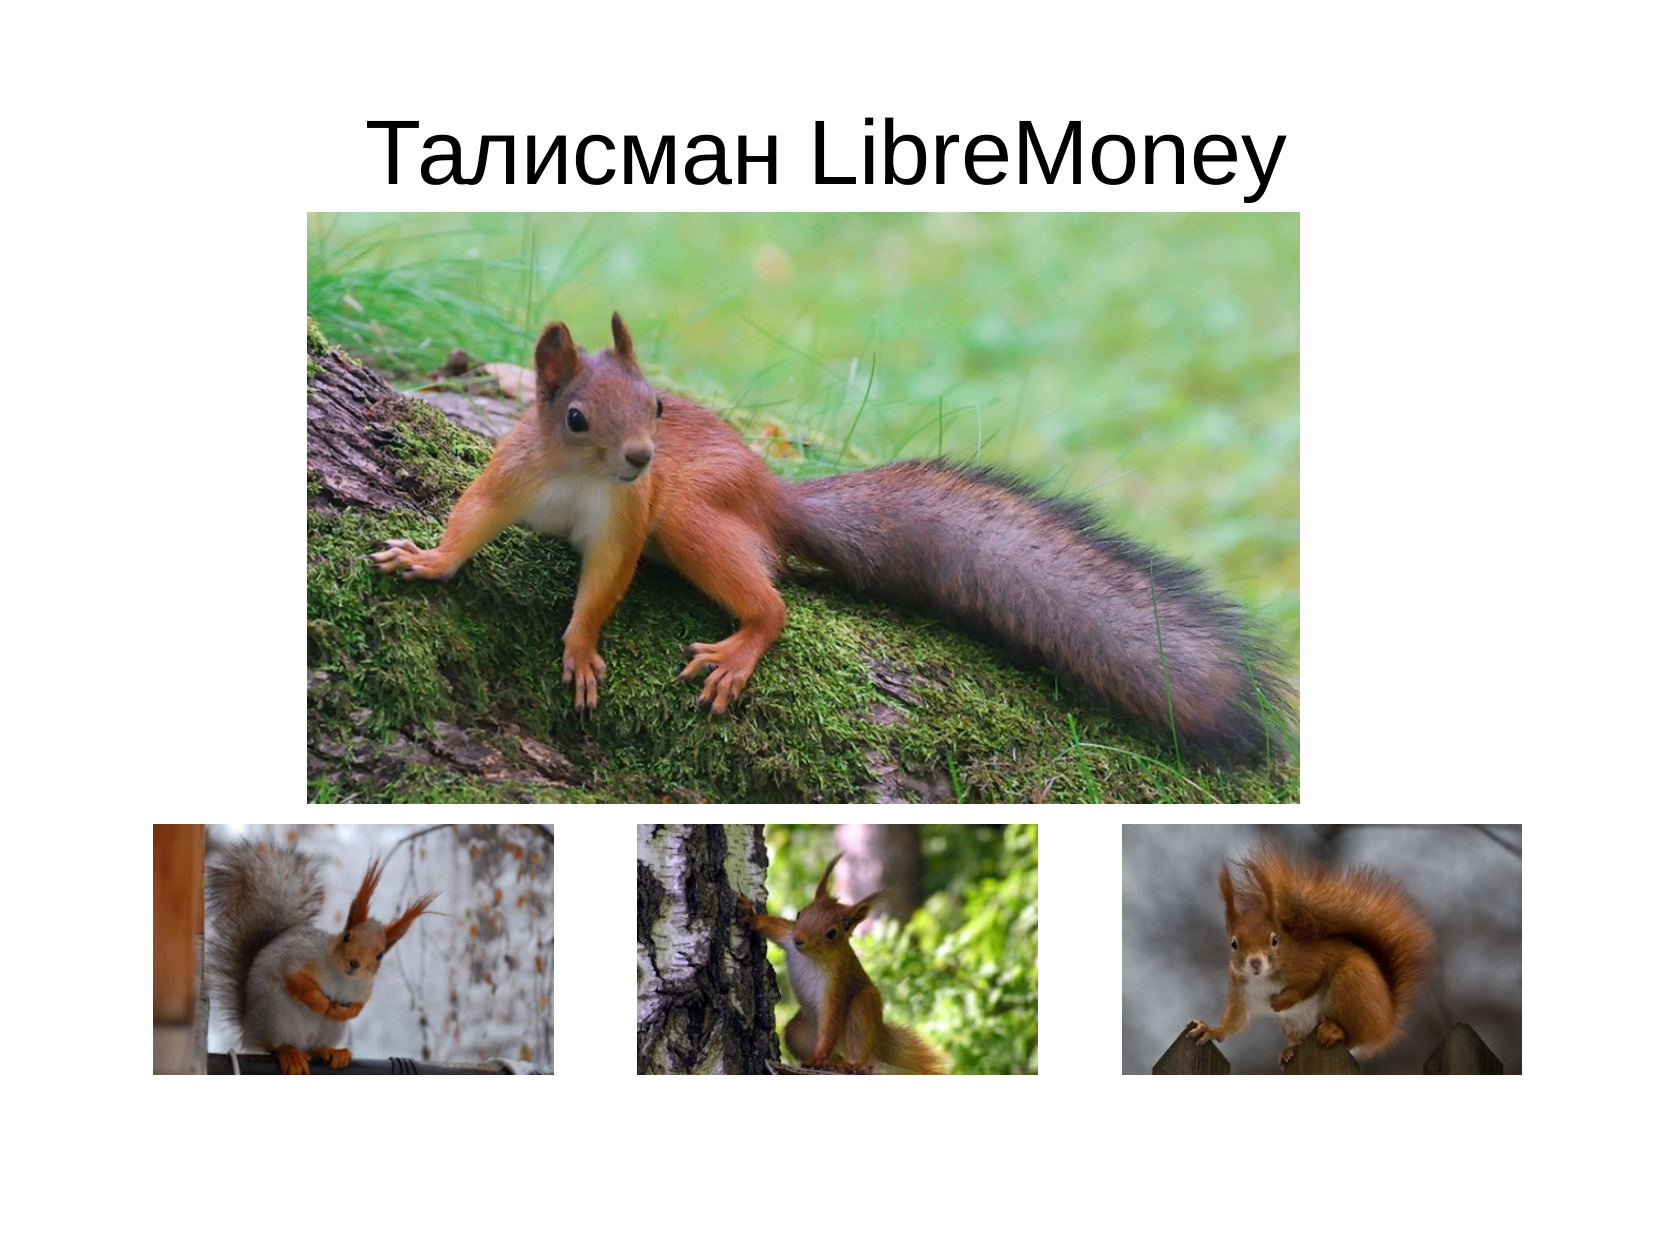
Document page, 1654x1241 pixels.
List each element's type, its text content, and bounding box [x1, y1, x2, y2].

picture [637, 824, 1038, 1075]
picture [307, 212, 1300, 804]
title Талисман LibreMoney [82, 49, 1571, 257]
picture [1122, 824, 1522, 1075]
picture [153, 824, 554, 1075]
